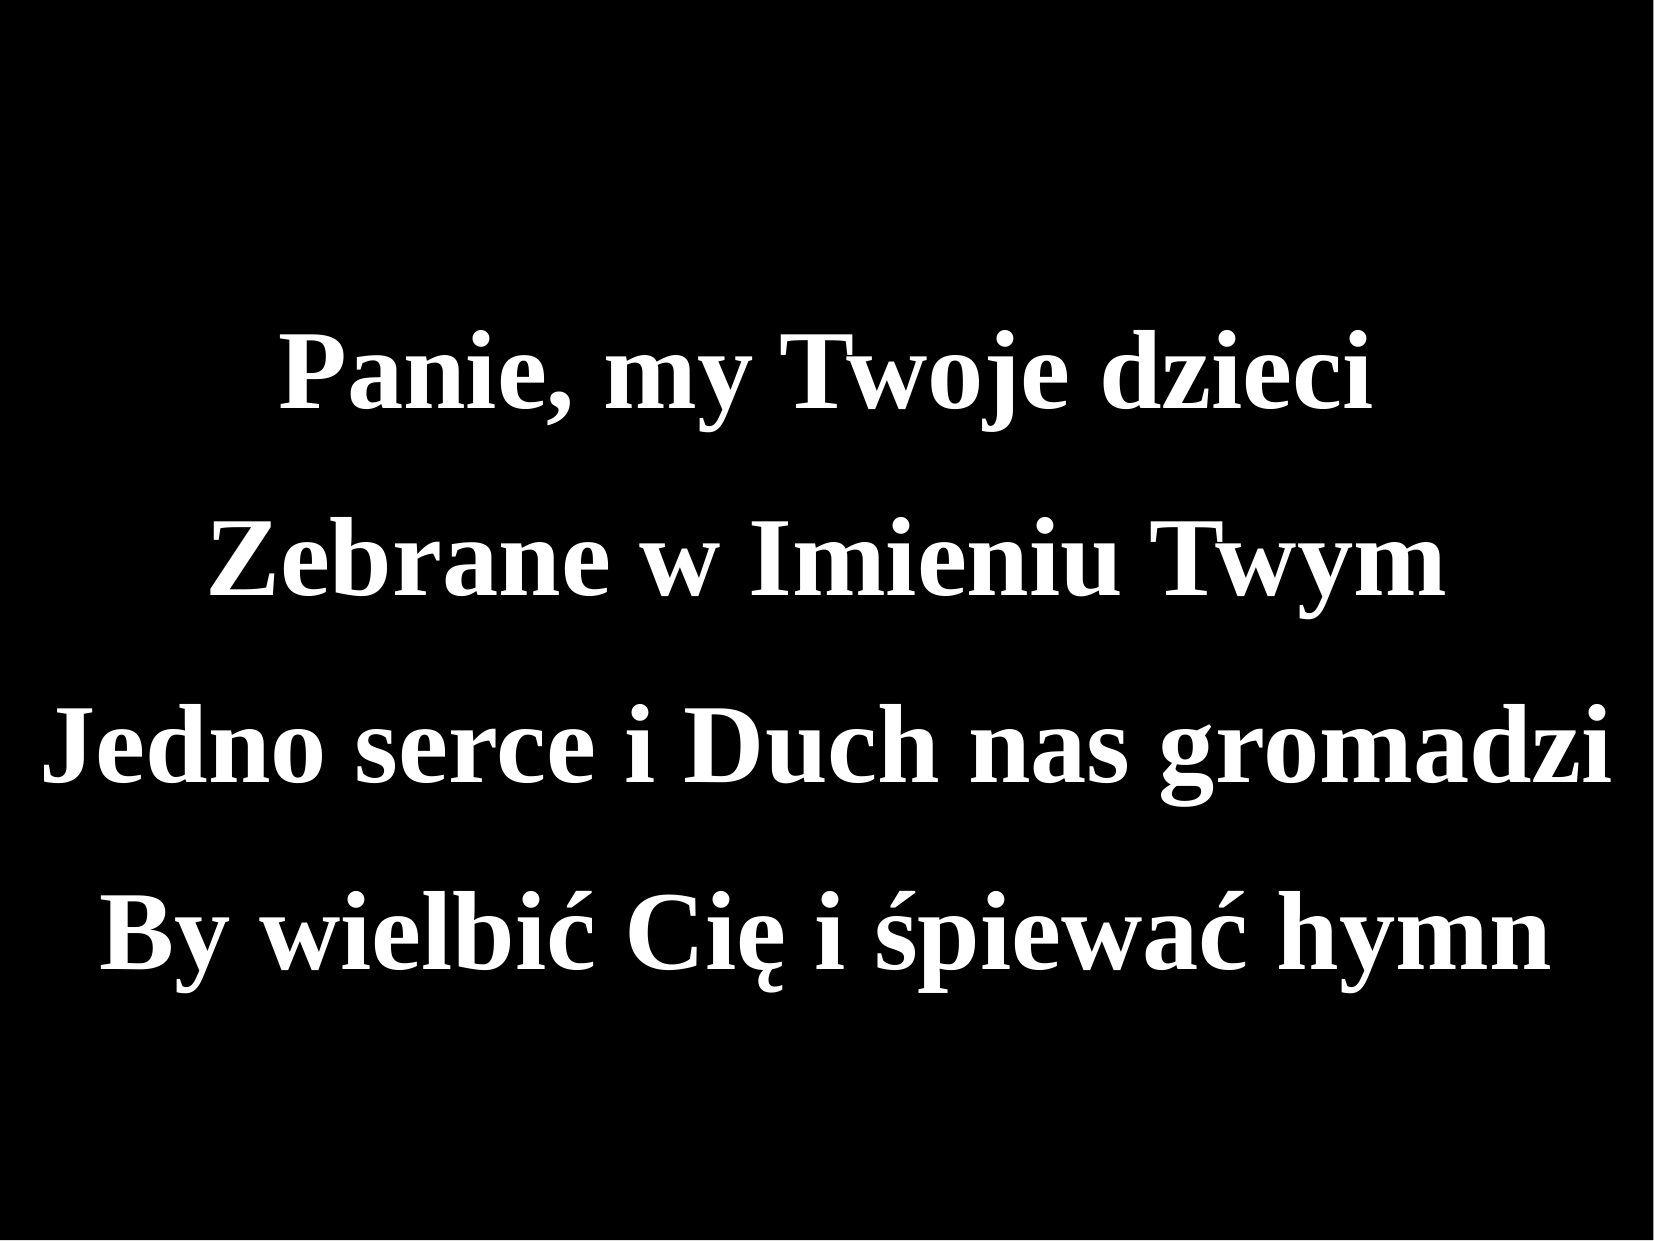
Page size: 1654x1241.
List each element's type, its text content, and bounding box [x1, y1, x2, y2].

title Panie, my Twoje dzieci Zebrane w Imieniu Twym Jedno serce i Duch nas gromadzi By wielbić Cię i śpiewać hymn [0, 0, 1654, 1241]
